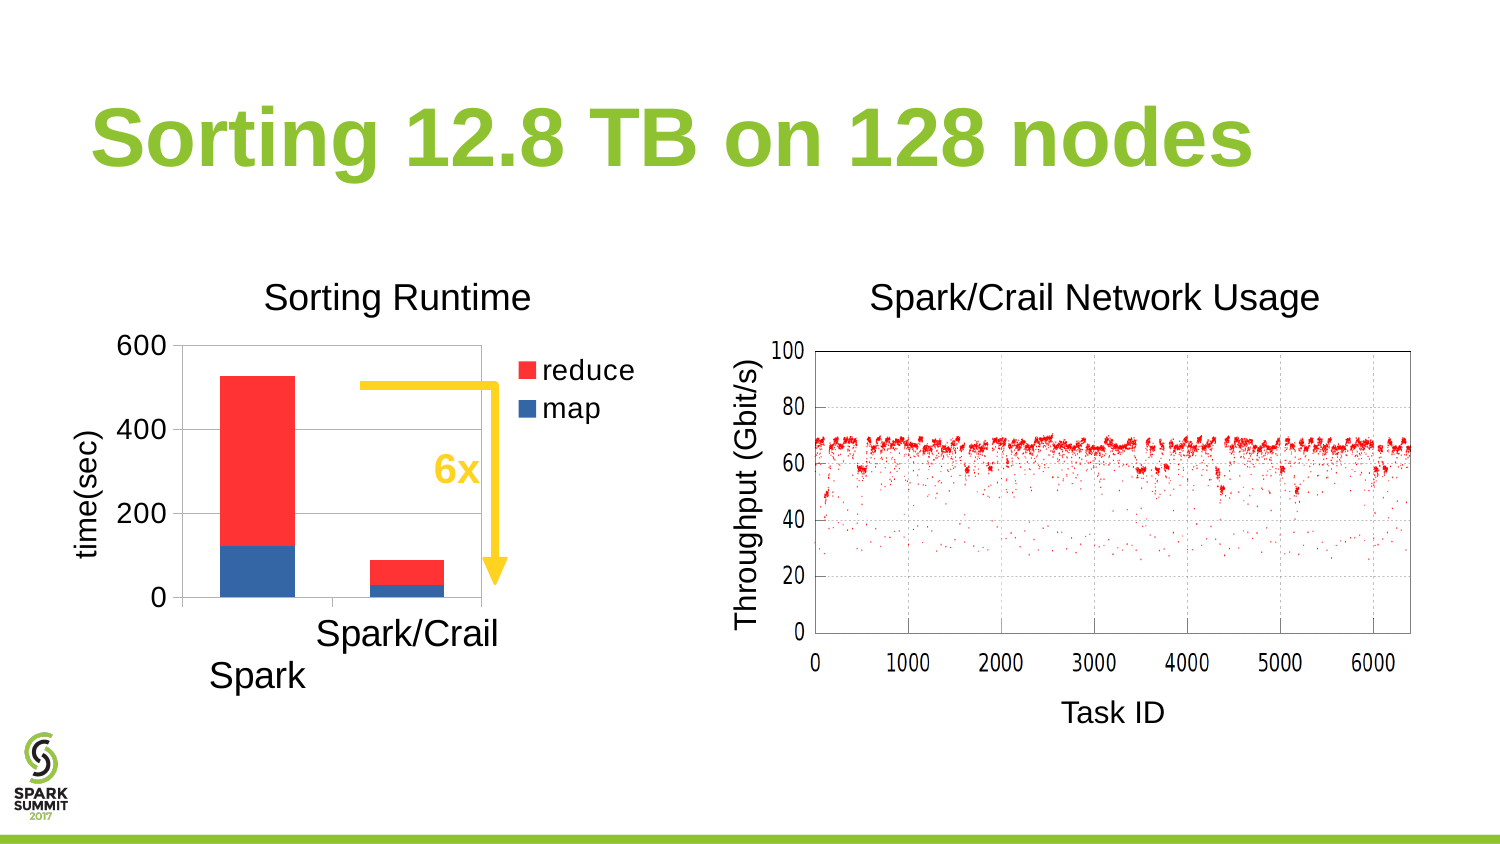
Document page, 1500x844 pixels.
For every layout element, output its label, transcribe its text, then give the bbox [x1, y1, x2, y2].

title Sorting 12.8 TB on 128 nodes [75, 63, 1425, 204]
chart [105, 321, 661, 705]
text_box 6x [419, 438, 555, 501]
text_box Task ID [1023, 690, 1204, 736]
picture [13, 731, 69, 833]
text_box Throughput (Gbit/s) [722, 330, 768, 661]
text_box time(sec) [63, 345, 109, 646]
picture [735, 339, 1413, 718]
text_box Spark/Crail Network Usage [810, 269, 1381, 326]
text_box Sorting Runtime [112, 269, 683, 326]
